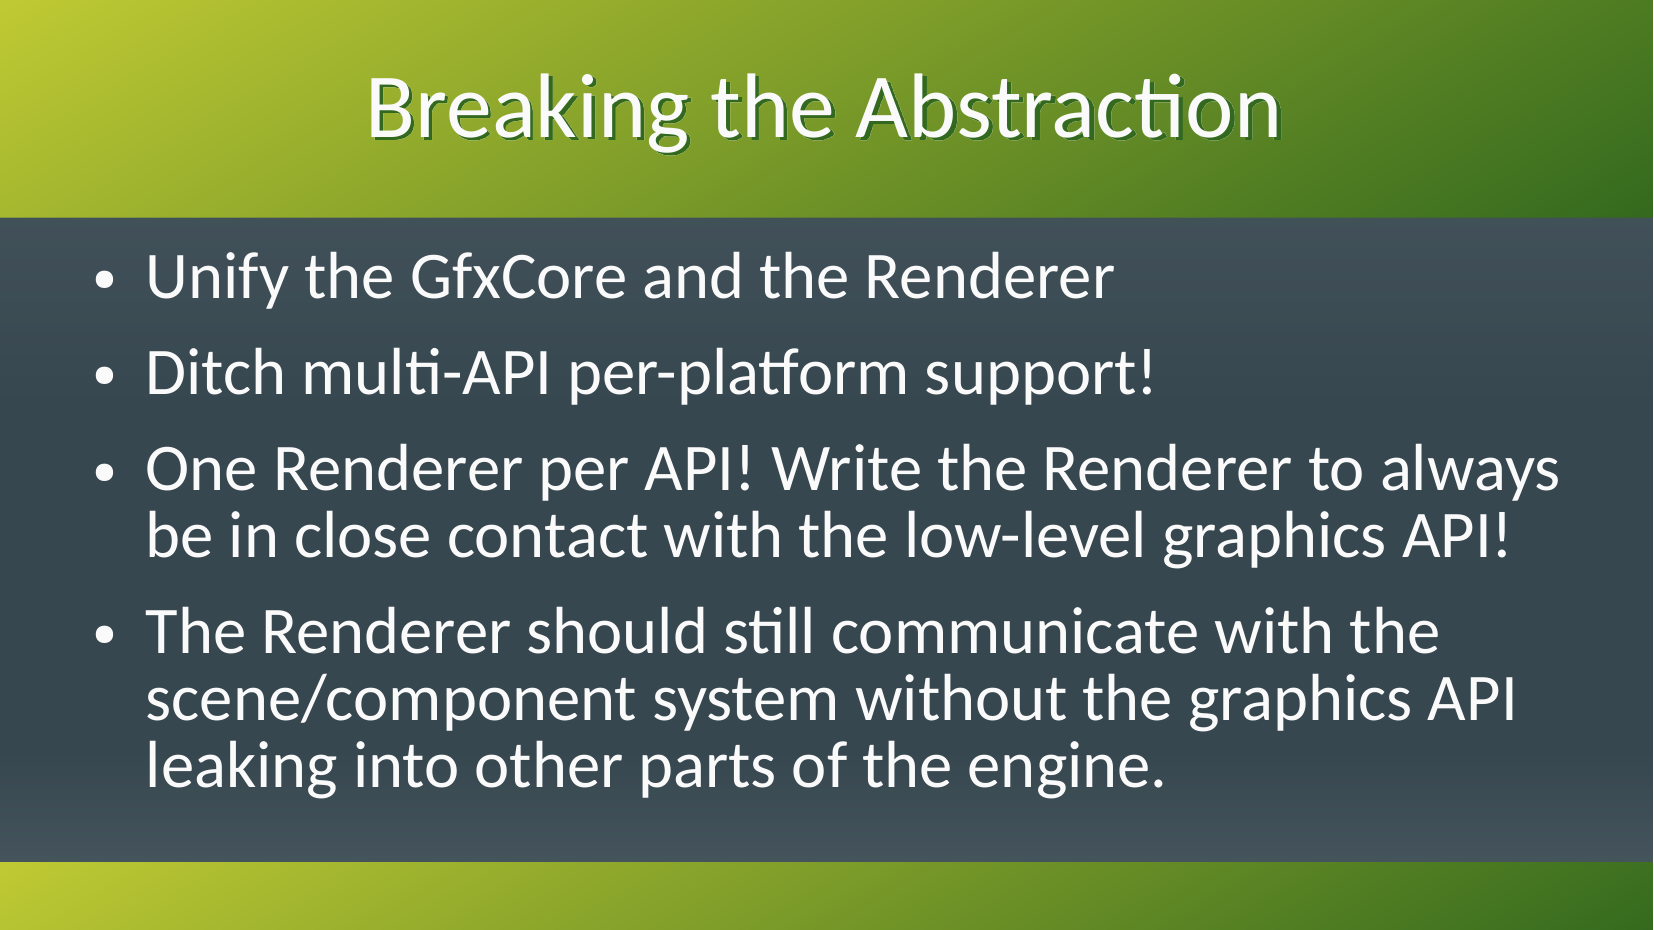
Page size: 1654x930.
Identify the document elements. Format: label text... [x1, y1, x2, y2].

list Unify the GfxCore and the Renderer Ditch multi-API per-platform support! One Renderer per API! Write the Renderer to always be in close contact with the low-level graphics API! The Renderer should still communicate with the scene/component system without the graphics API leaking into other parts of the engine. [74, 248, 1575, 825]
title Breaking the Abstraction [74, 37, 1575, 193]
